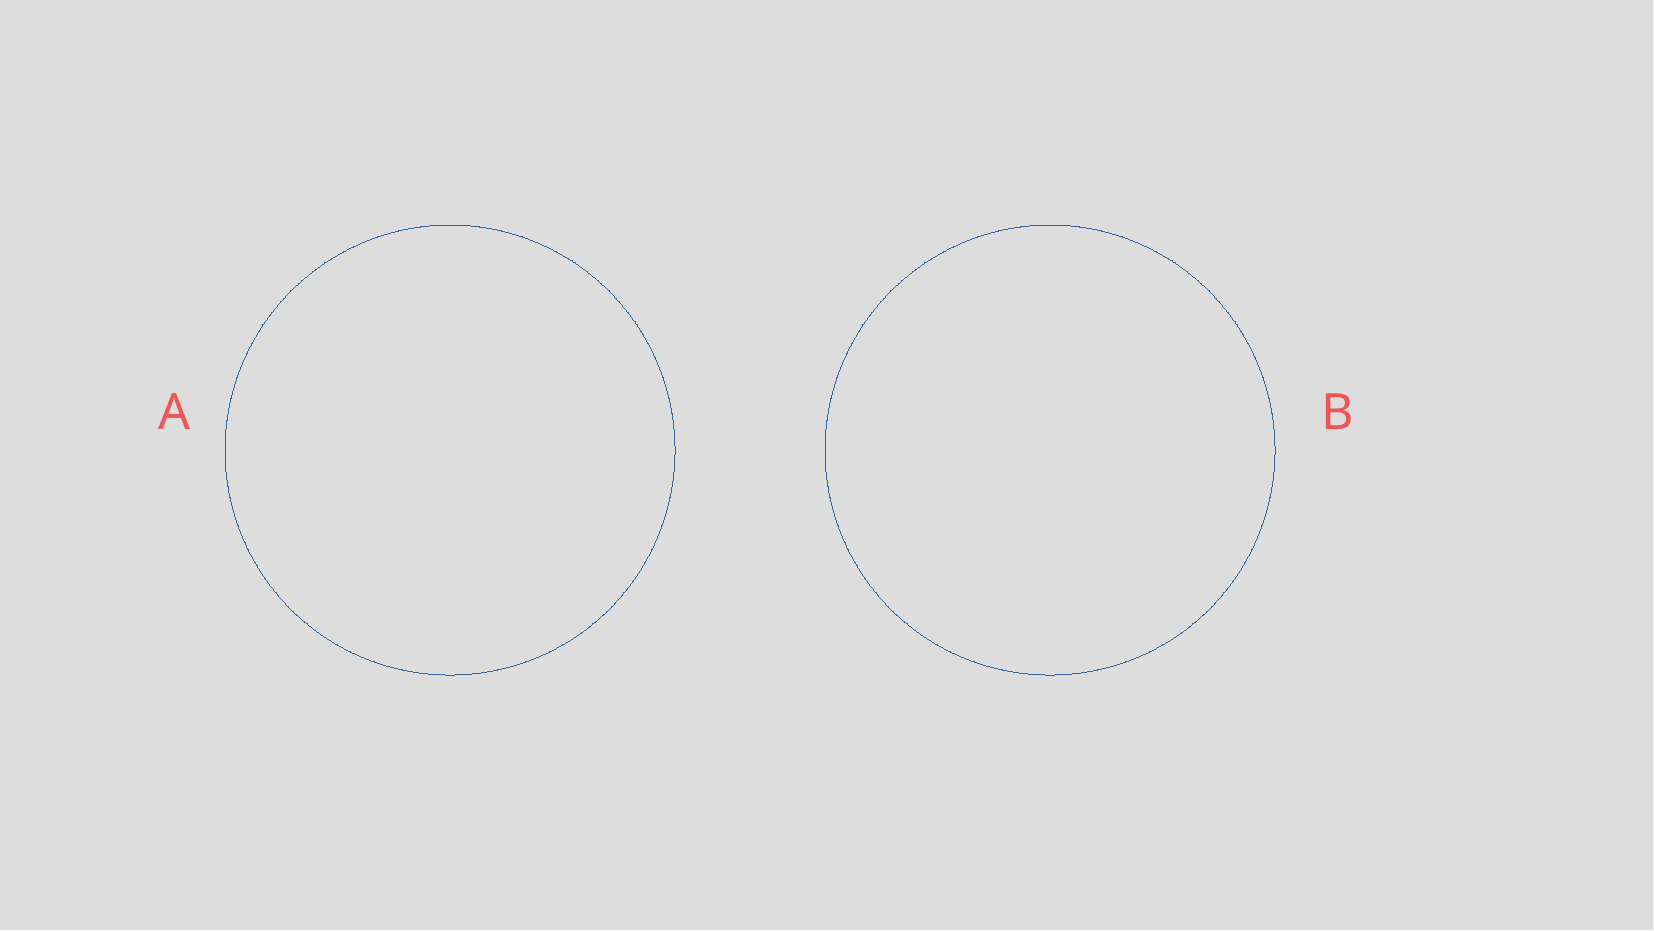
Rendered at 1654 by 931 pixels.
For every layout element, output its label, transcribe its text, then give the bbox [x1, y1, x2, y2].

text_box B [1200, 300, 1426, 439]
text_box [825, 225, 1276, 676]
text_box [225, 225, 676, 676]
text_box A [37, 300, 263, 439]
